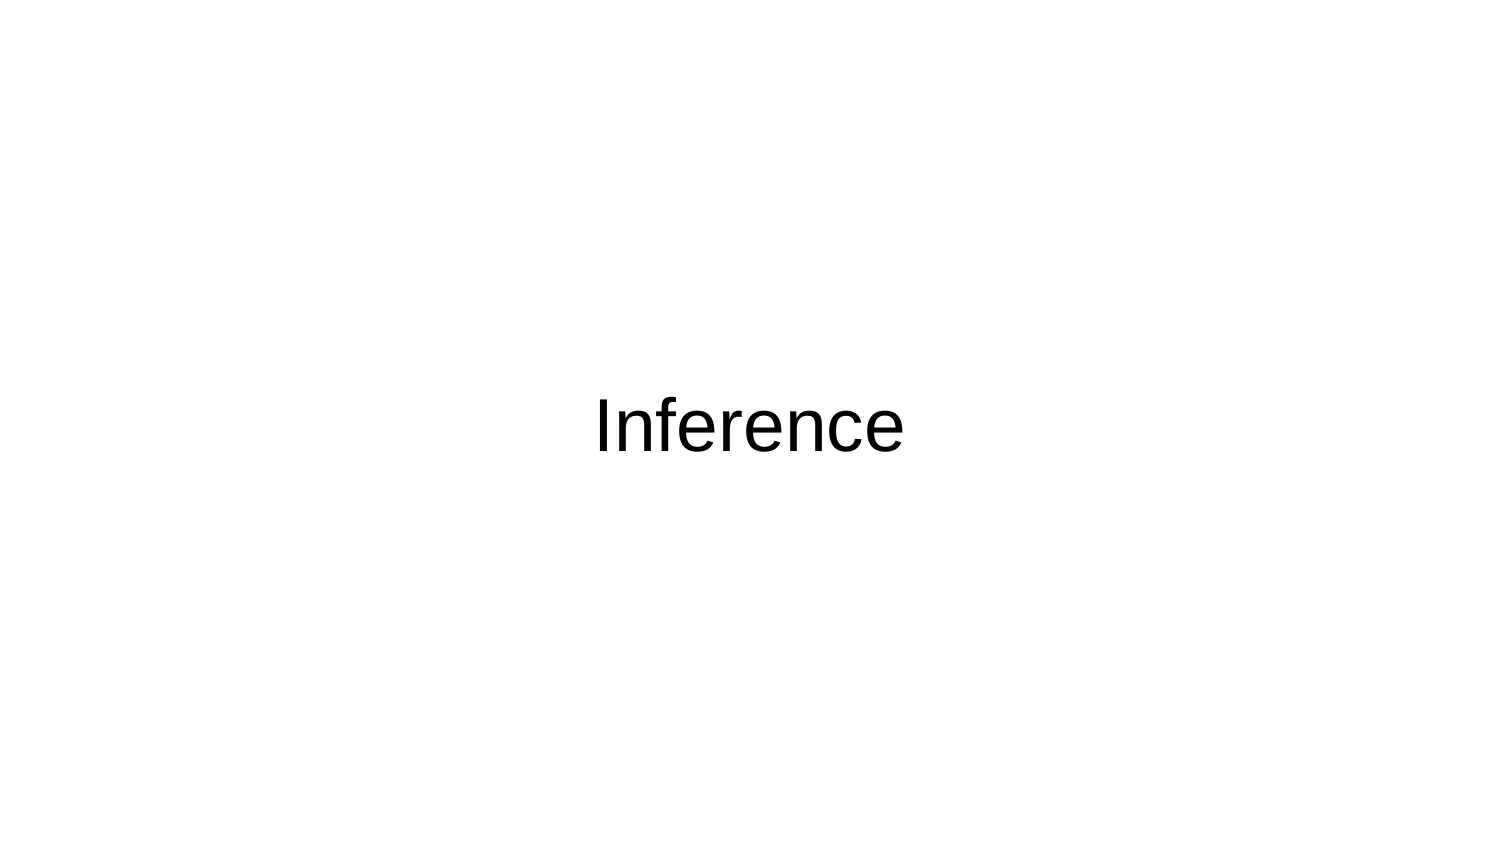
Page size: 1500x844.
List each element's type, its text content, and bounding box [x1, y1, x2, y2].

title Inference [51, 352, 1449, 491]
